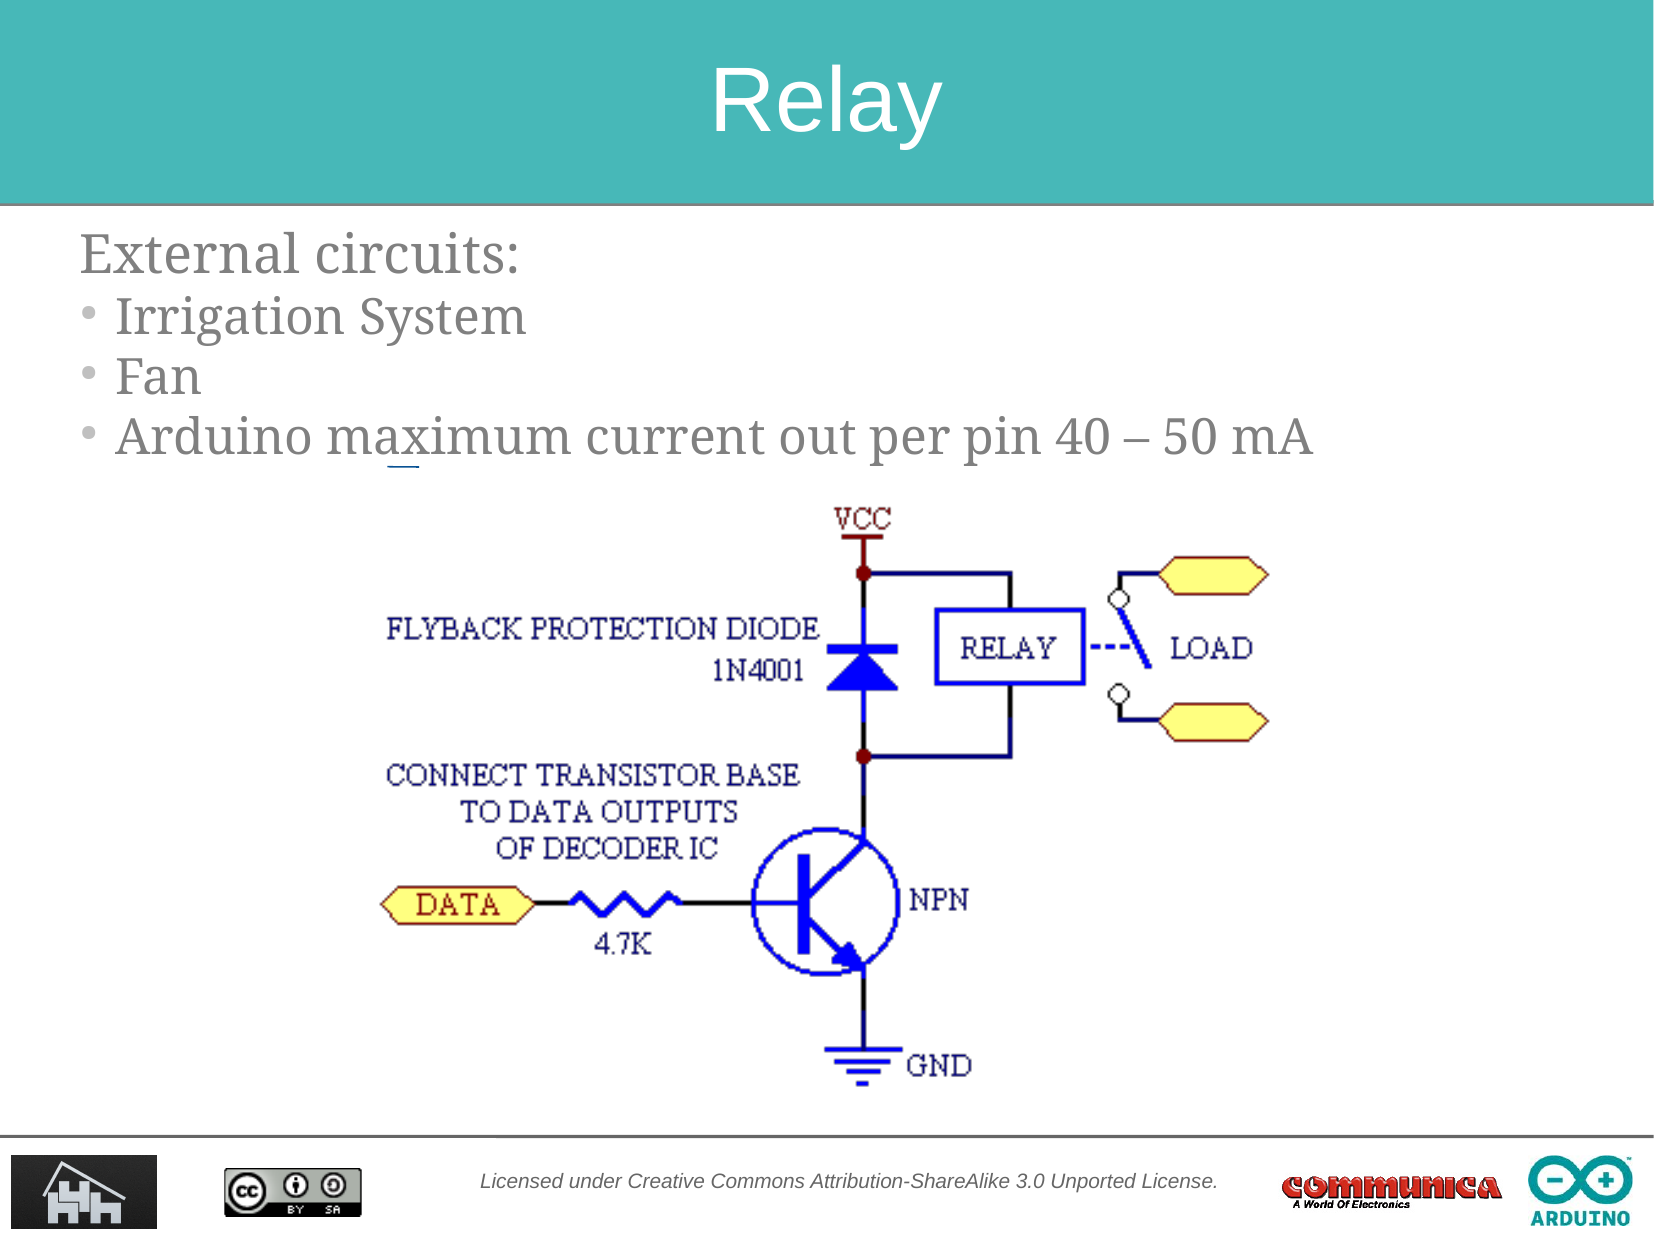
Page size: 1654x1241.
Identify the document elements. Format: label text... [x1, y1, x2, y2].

text_box External circuits: Irrigation System Fan Arduino maximum current out per pin 40 – 50 mA [64, 236, 1571, 448]
picture [371, 496, 1277, 1099]
picture [224, 1168, 362, 1217]
title Relay [0, 0, 1654, 204]
picture [1264, 1144, 1654, 1241]
picture [11, 1155, 157, 1229]
